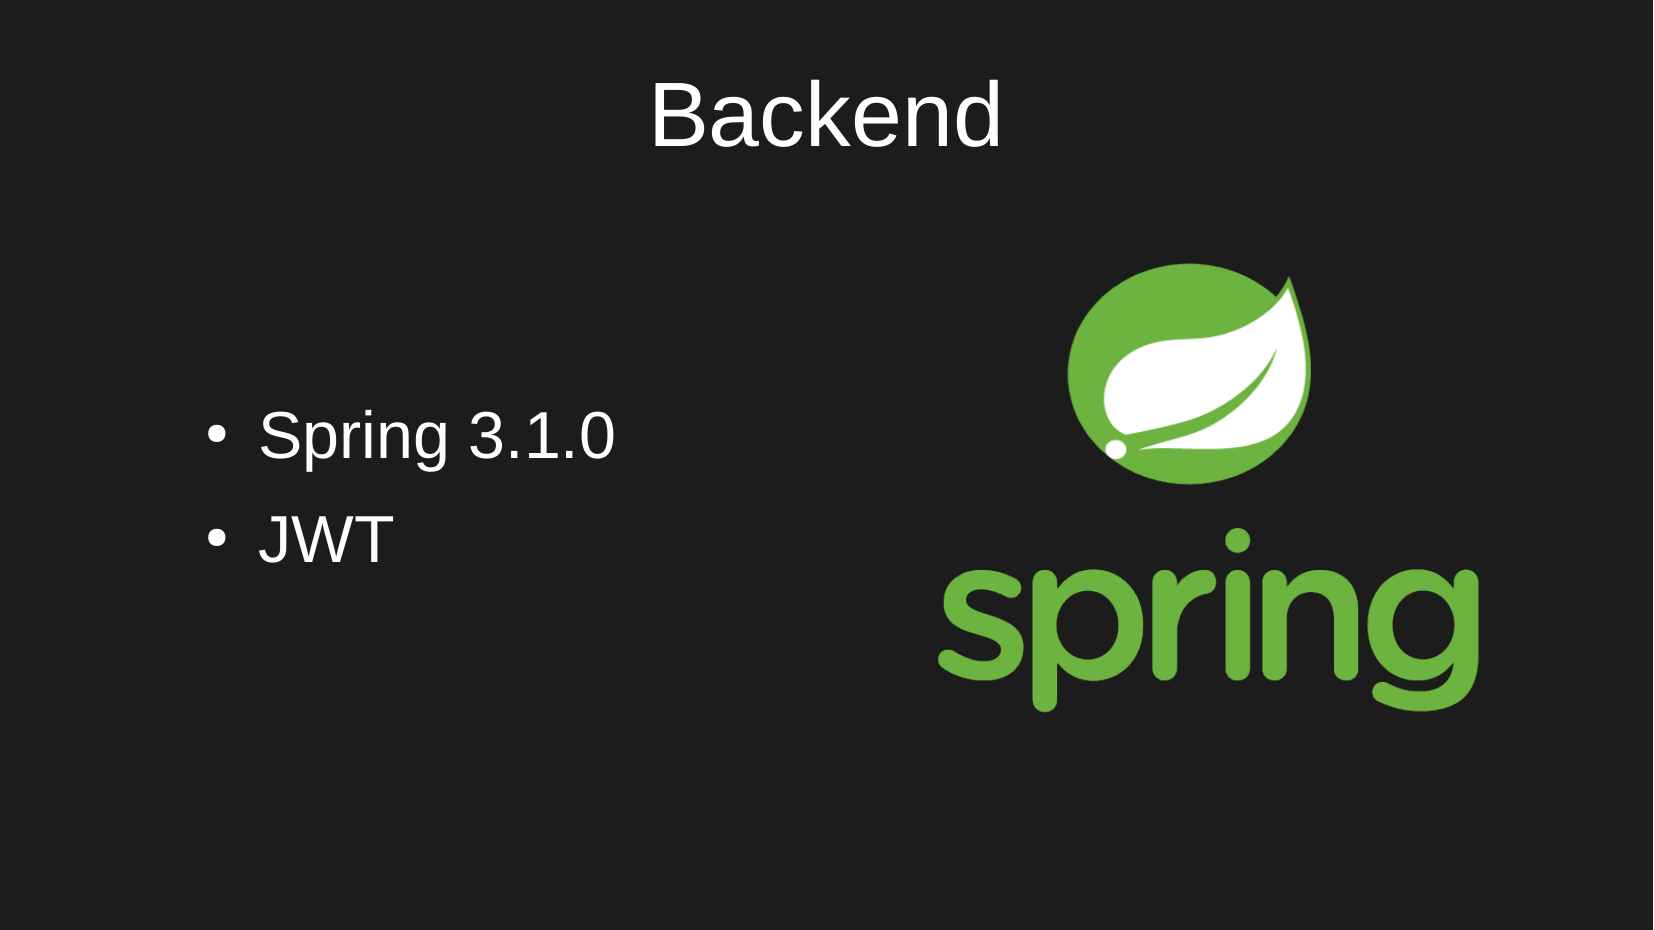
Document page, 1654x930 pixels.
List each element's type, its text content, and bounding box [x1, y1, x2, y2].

title Backend [82, 36, 1571, 193]
picture [937, 262, 1479, 713]
list Spring 3.1.0 JWT [187, 217, 809, 757]
